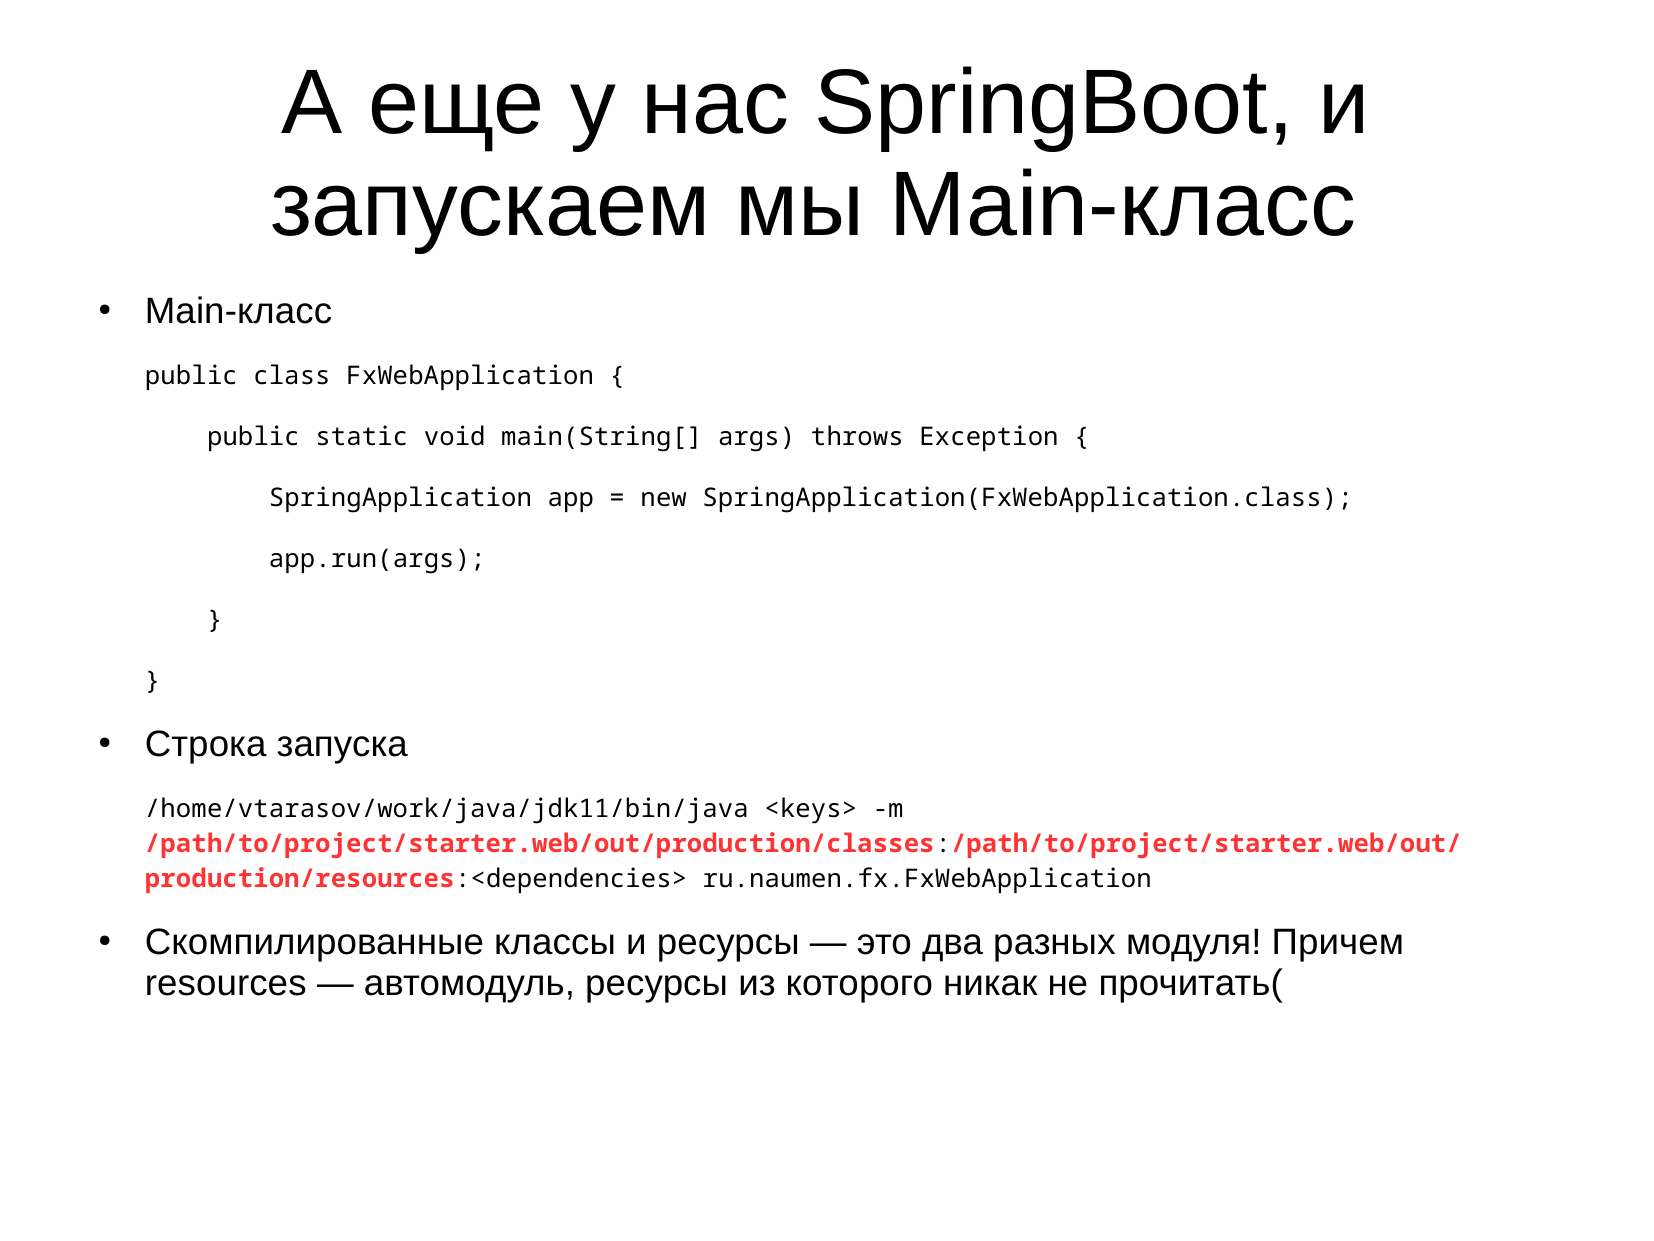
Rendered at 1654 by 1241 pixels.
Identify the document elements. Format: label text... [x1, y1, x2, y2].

list Main-класс public class FxWebApplication { public static void main(String[] args) throws Exception { SpringApplication app = new SpringApplication(FxWebApplication.class); app.run(args); } } Строка запуска /home/vtarasov/work/java/jdk11/bin/java <keys> -m /path/to/project/starter.web/out/production/classes:/path/to/project/starter.web/out/production/resources:<dependencies> ru.naumen.fx.FxWebApplication Скомпилированные классы и ресурсы — это два разных модуля! Причем resources — автомодуль, ресурсы из которого никак не прочитать( [82, 290, 1571, 1010]
title А еще у нас SpringBoot, и запускаем мы Main-класс [82, 49, 1571, 257]
